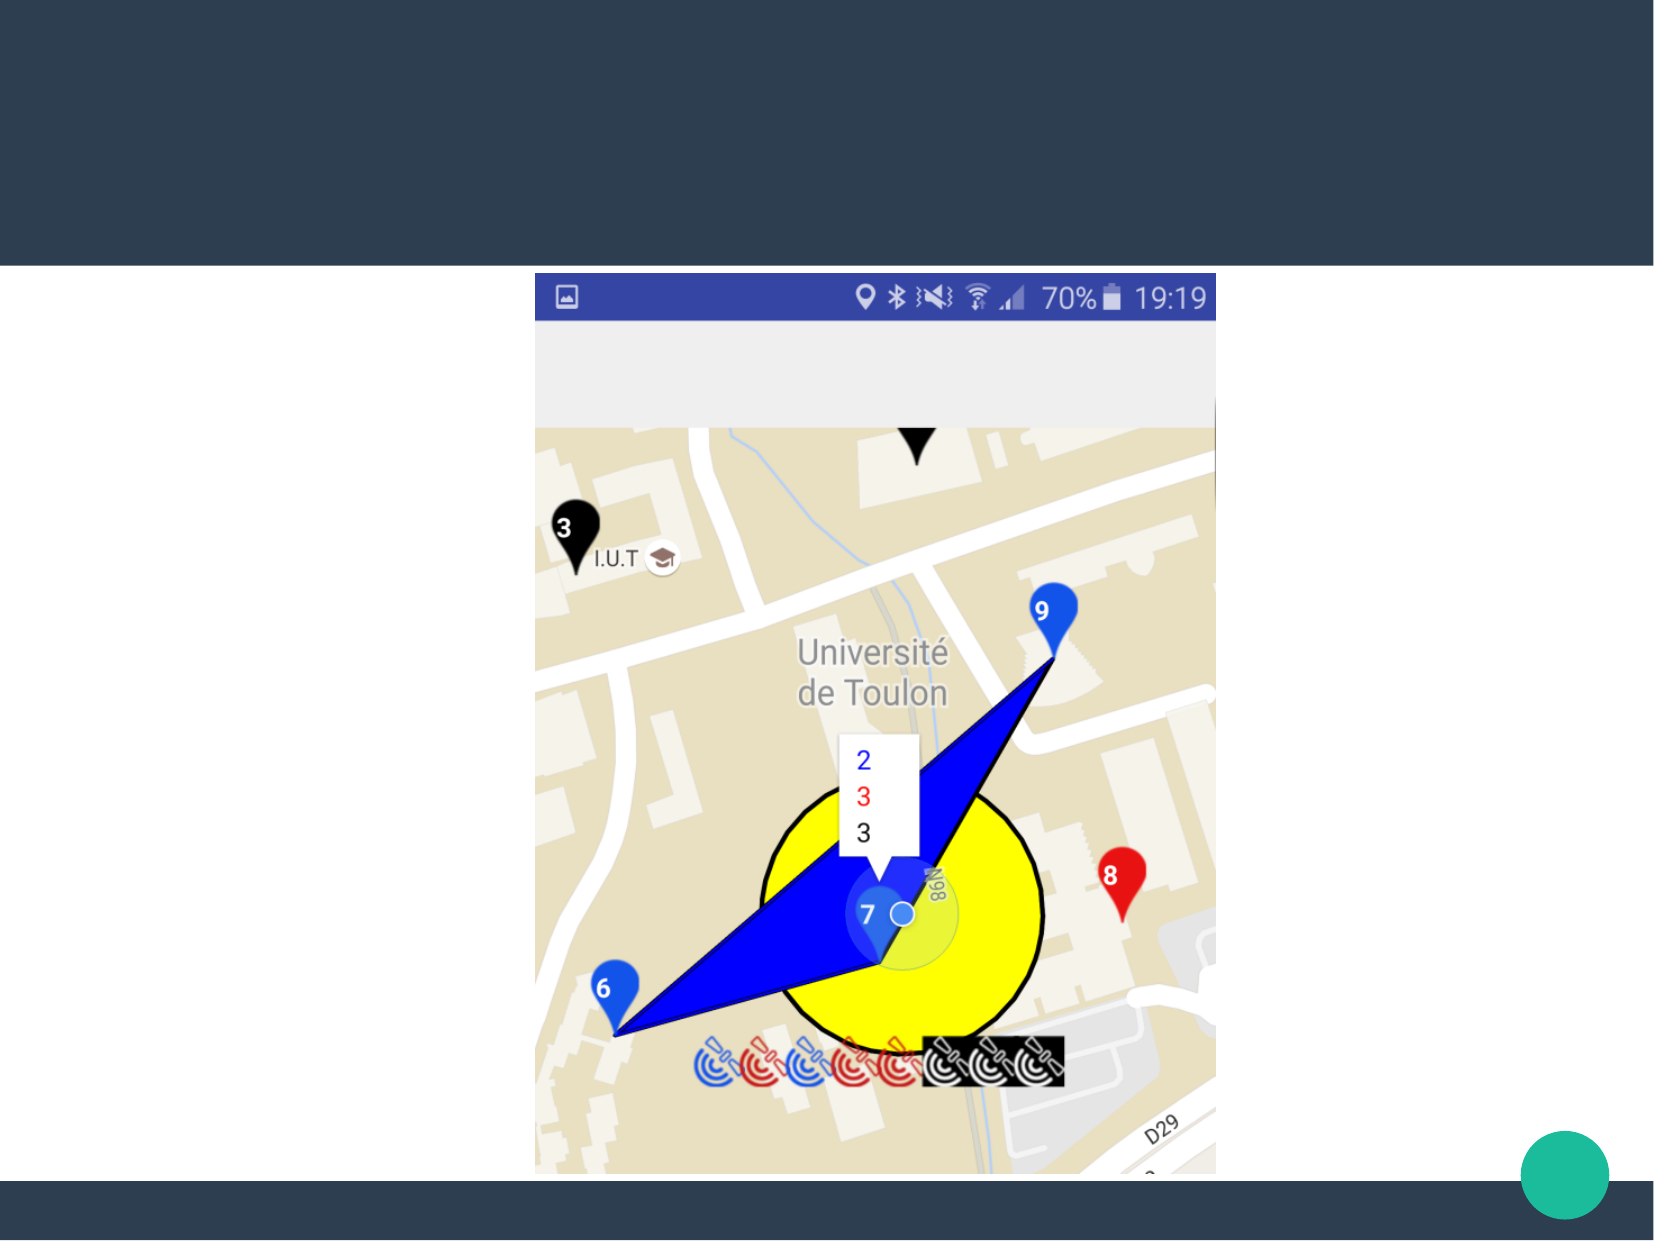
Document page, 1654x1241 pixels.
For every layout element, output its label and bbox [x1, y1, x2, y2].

picture [535, 273, 1216, 1174]
